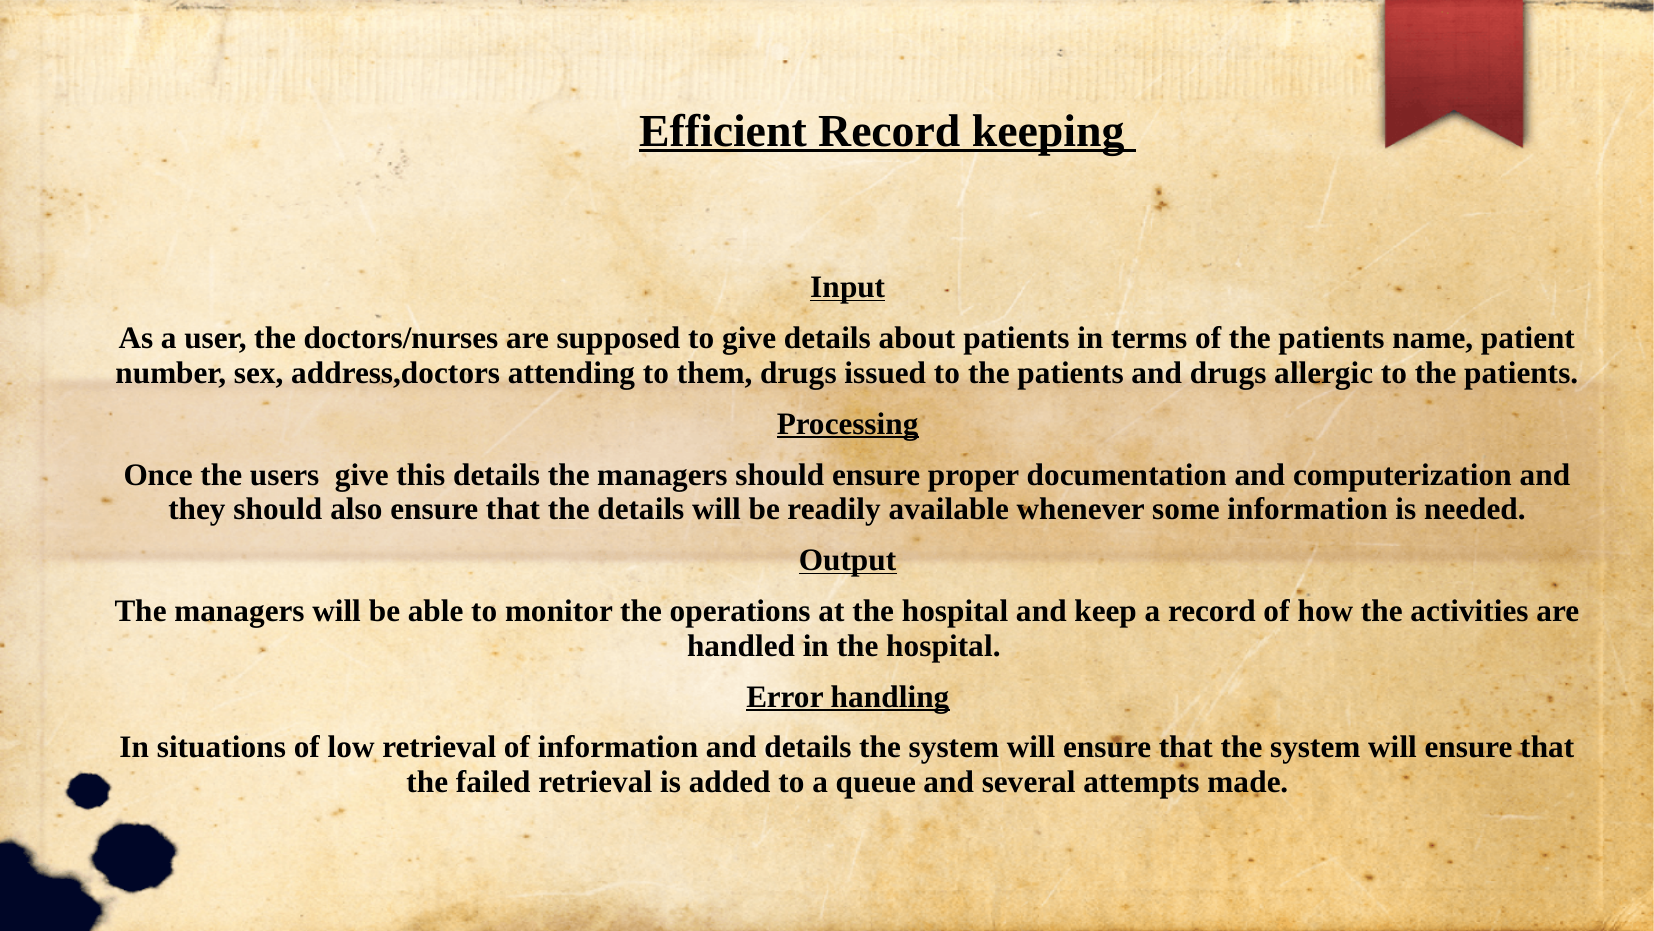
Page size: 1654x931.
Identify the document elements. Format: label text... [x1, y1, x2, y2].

picture [0, 0, 1654, 931]
title Efficient Record keeping [82, 37, 1576, 226]
list Input As a user, the doctors/nurses are supposed to give details about patients in terms of the patients name, patient number, sex, address,doctors attending to them, drugs issued to the patients and drugs allergic to the patients. Processing Once the users give this details the managers should ensure proper documentation and computerization and they should also ensure that the details will be readily available whenever some information is needed. Output The managers will be able to monitor the operations at the hospital and keep a record of how the activities are handled in the hospital. Error handling In situations of low retrieval of information and details the system will ensure that the system will ensure that the failed retrieval is added to a queue and several attempts made. [101, 270, 1591, 810]
